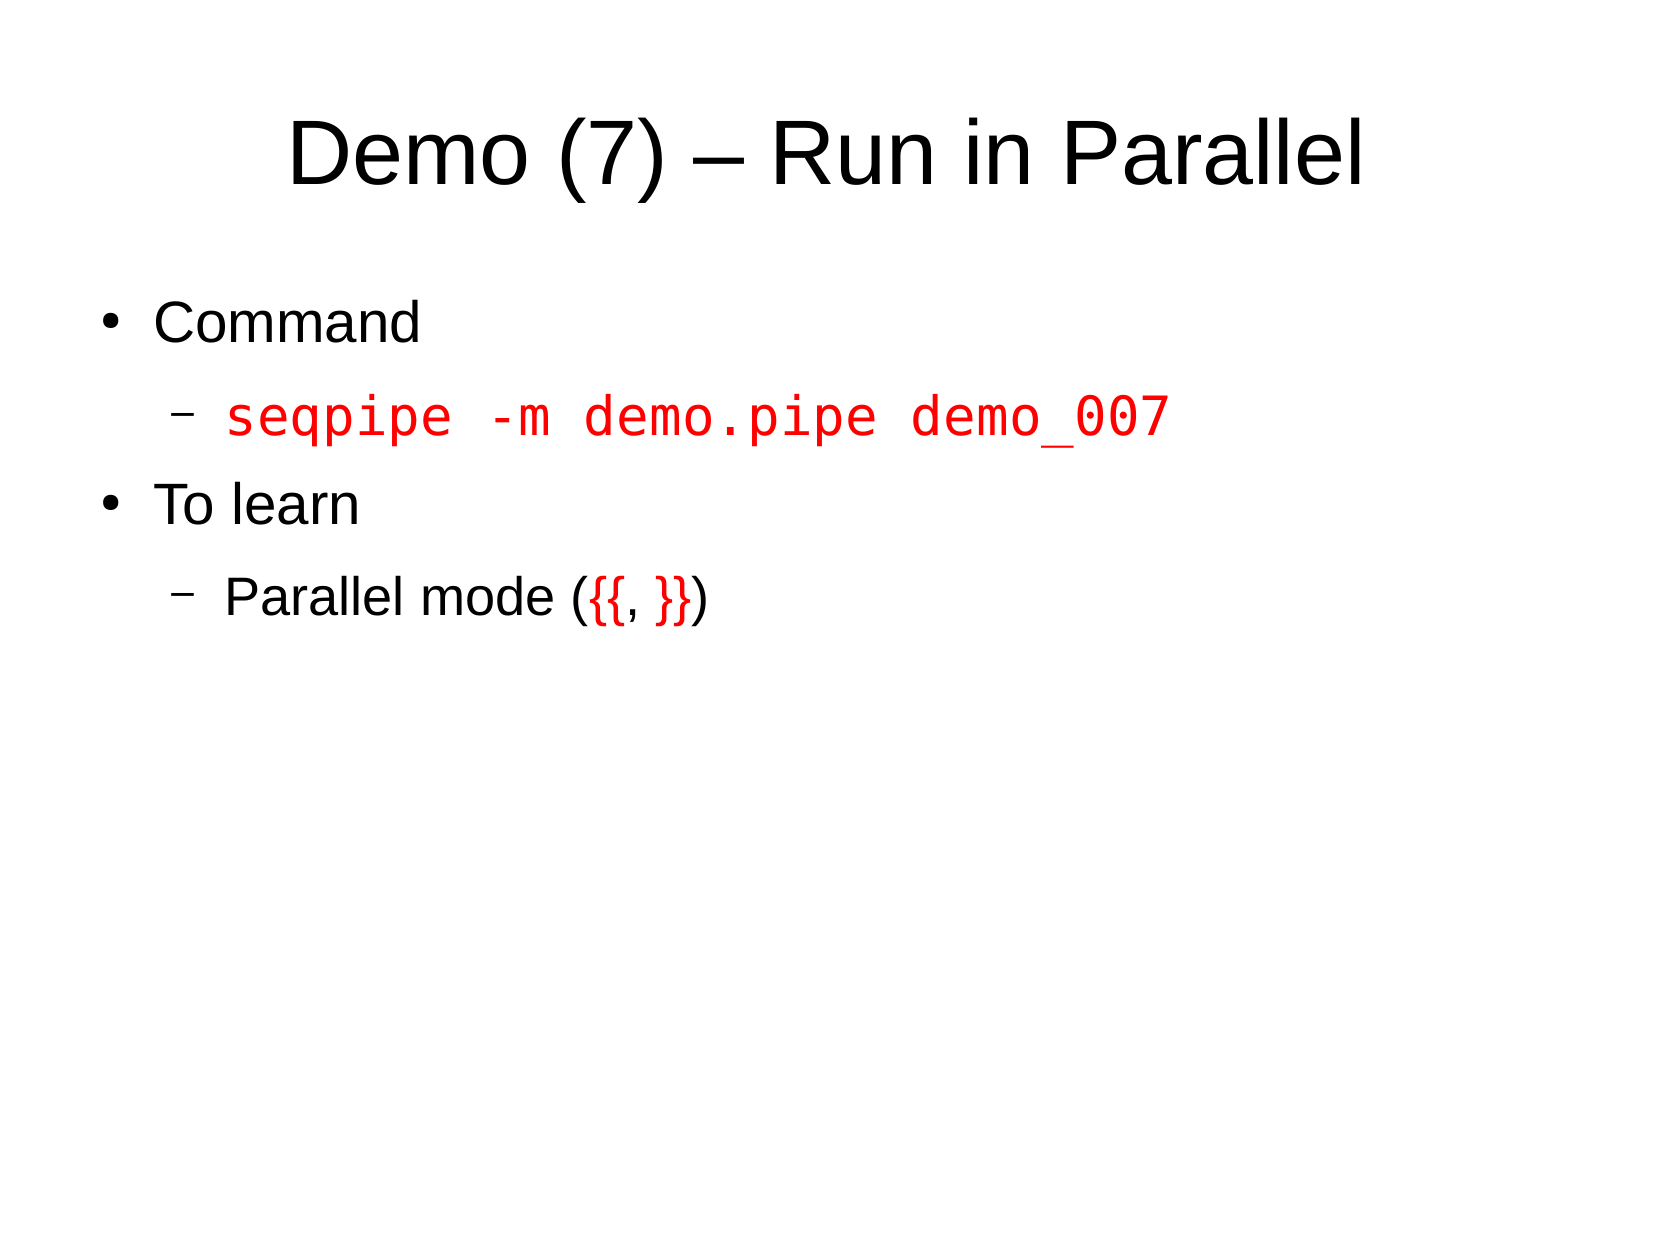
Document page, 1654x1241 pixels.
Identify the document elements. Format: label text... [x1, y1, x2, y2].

list Command seqpipe -m demo.pipe demo_007 To learn Parallel mode ({{, }}) [82, 290, 1538, 1051]
title Demo (7) – Run in Parallel [82, 49, 1571, 257]
